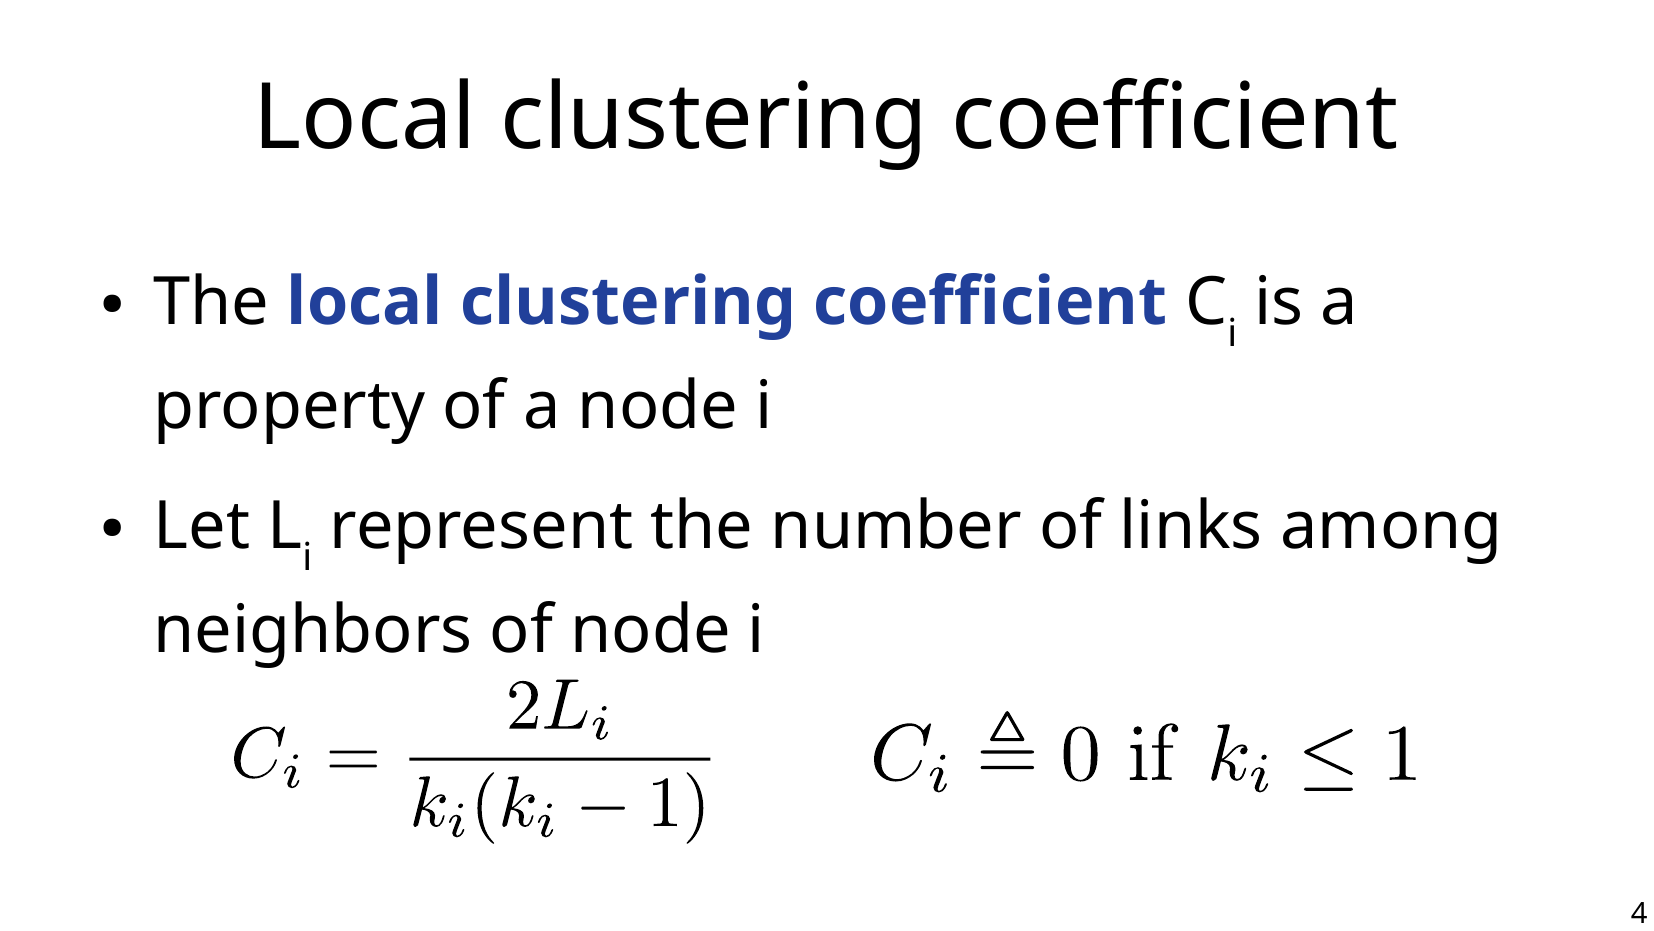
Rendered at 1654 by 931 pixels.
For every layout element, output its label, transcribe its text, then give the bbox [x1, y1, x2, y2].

list The local clustering coefficient Ci is a property of a node i Let Li represent the number of links among neighbors of node i [82, 253, 1571, 793]
text_box [230, 679, 711, 845]
text_box [870, 706, 1422, 793]
title Local clustering coefficient [82, 1, 1571, 226]
